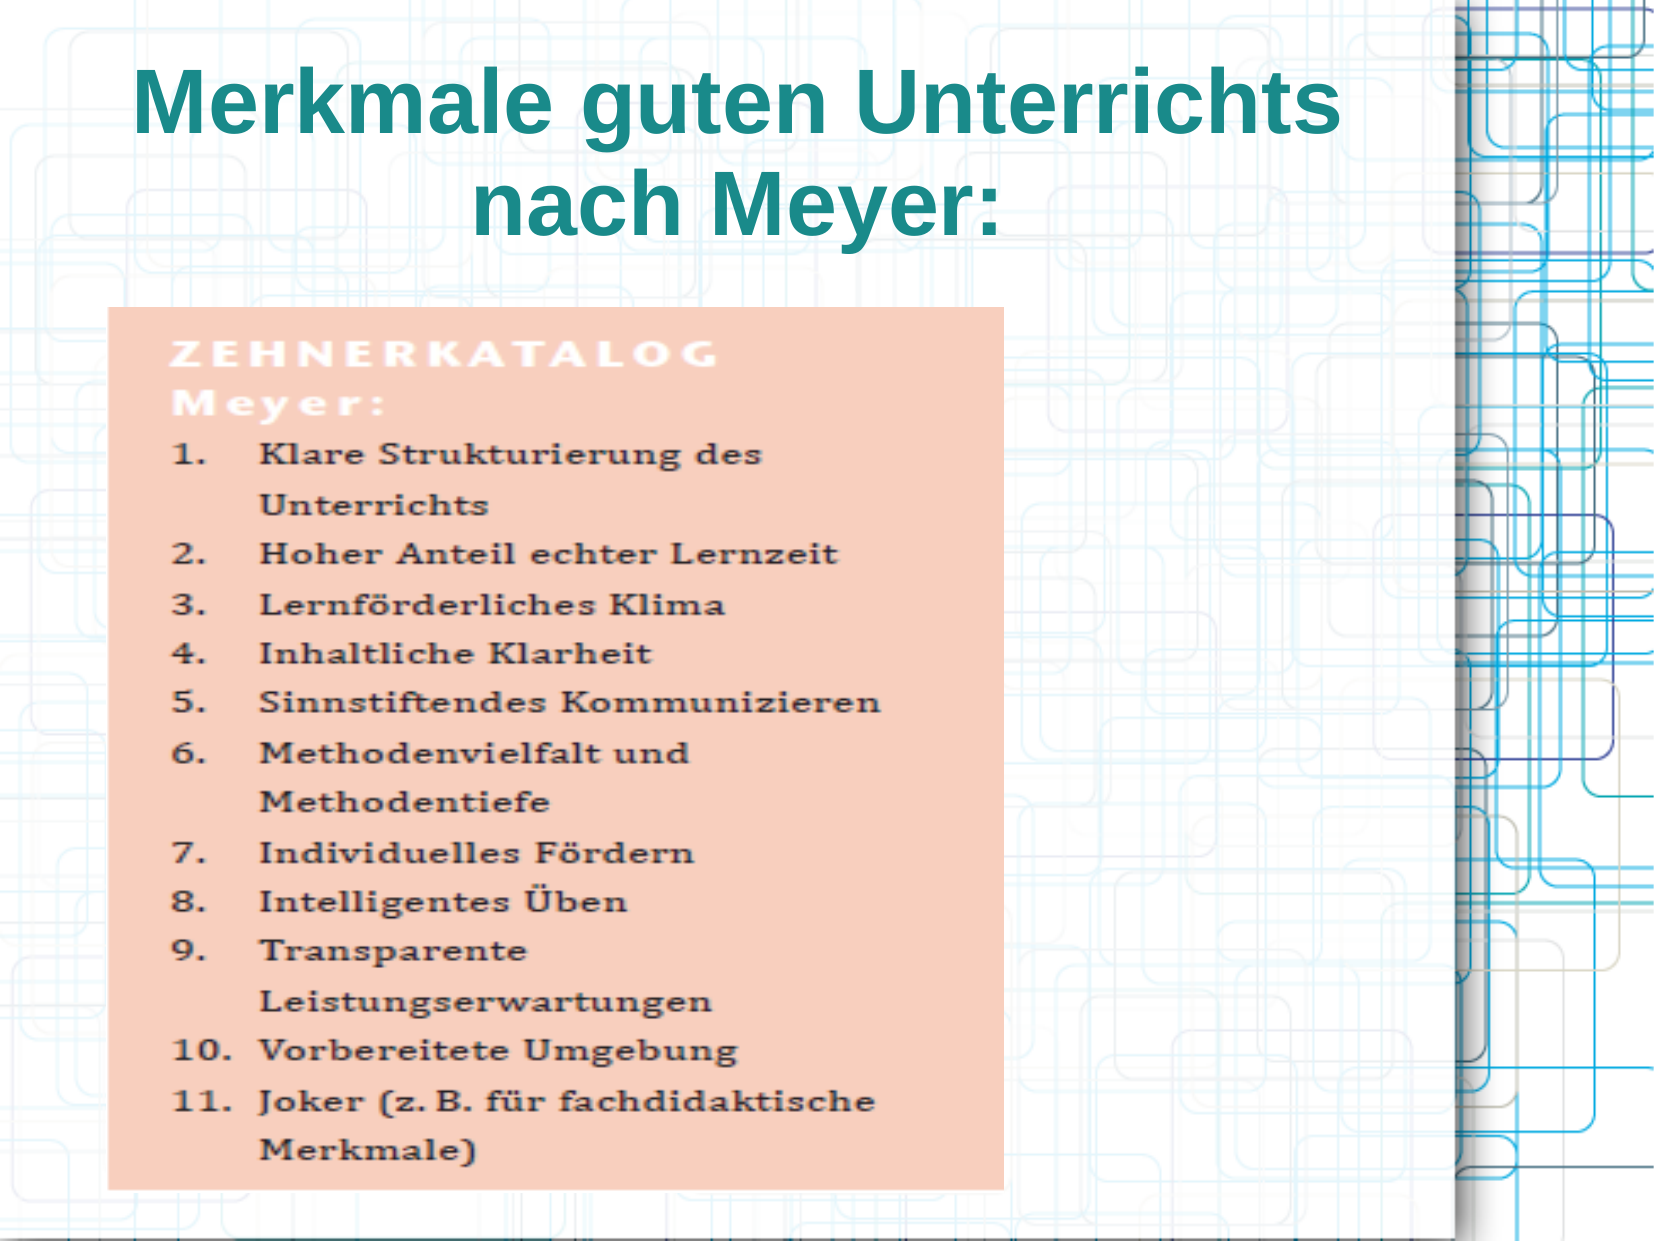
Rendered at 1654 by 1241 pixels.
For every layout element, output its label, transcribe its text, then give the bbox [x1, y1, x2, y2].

picture [0, 0, 1654, 1241]
title Merkmale guten Unterrichts nach Meyer: [59, 49, 1418, 257]
